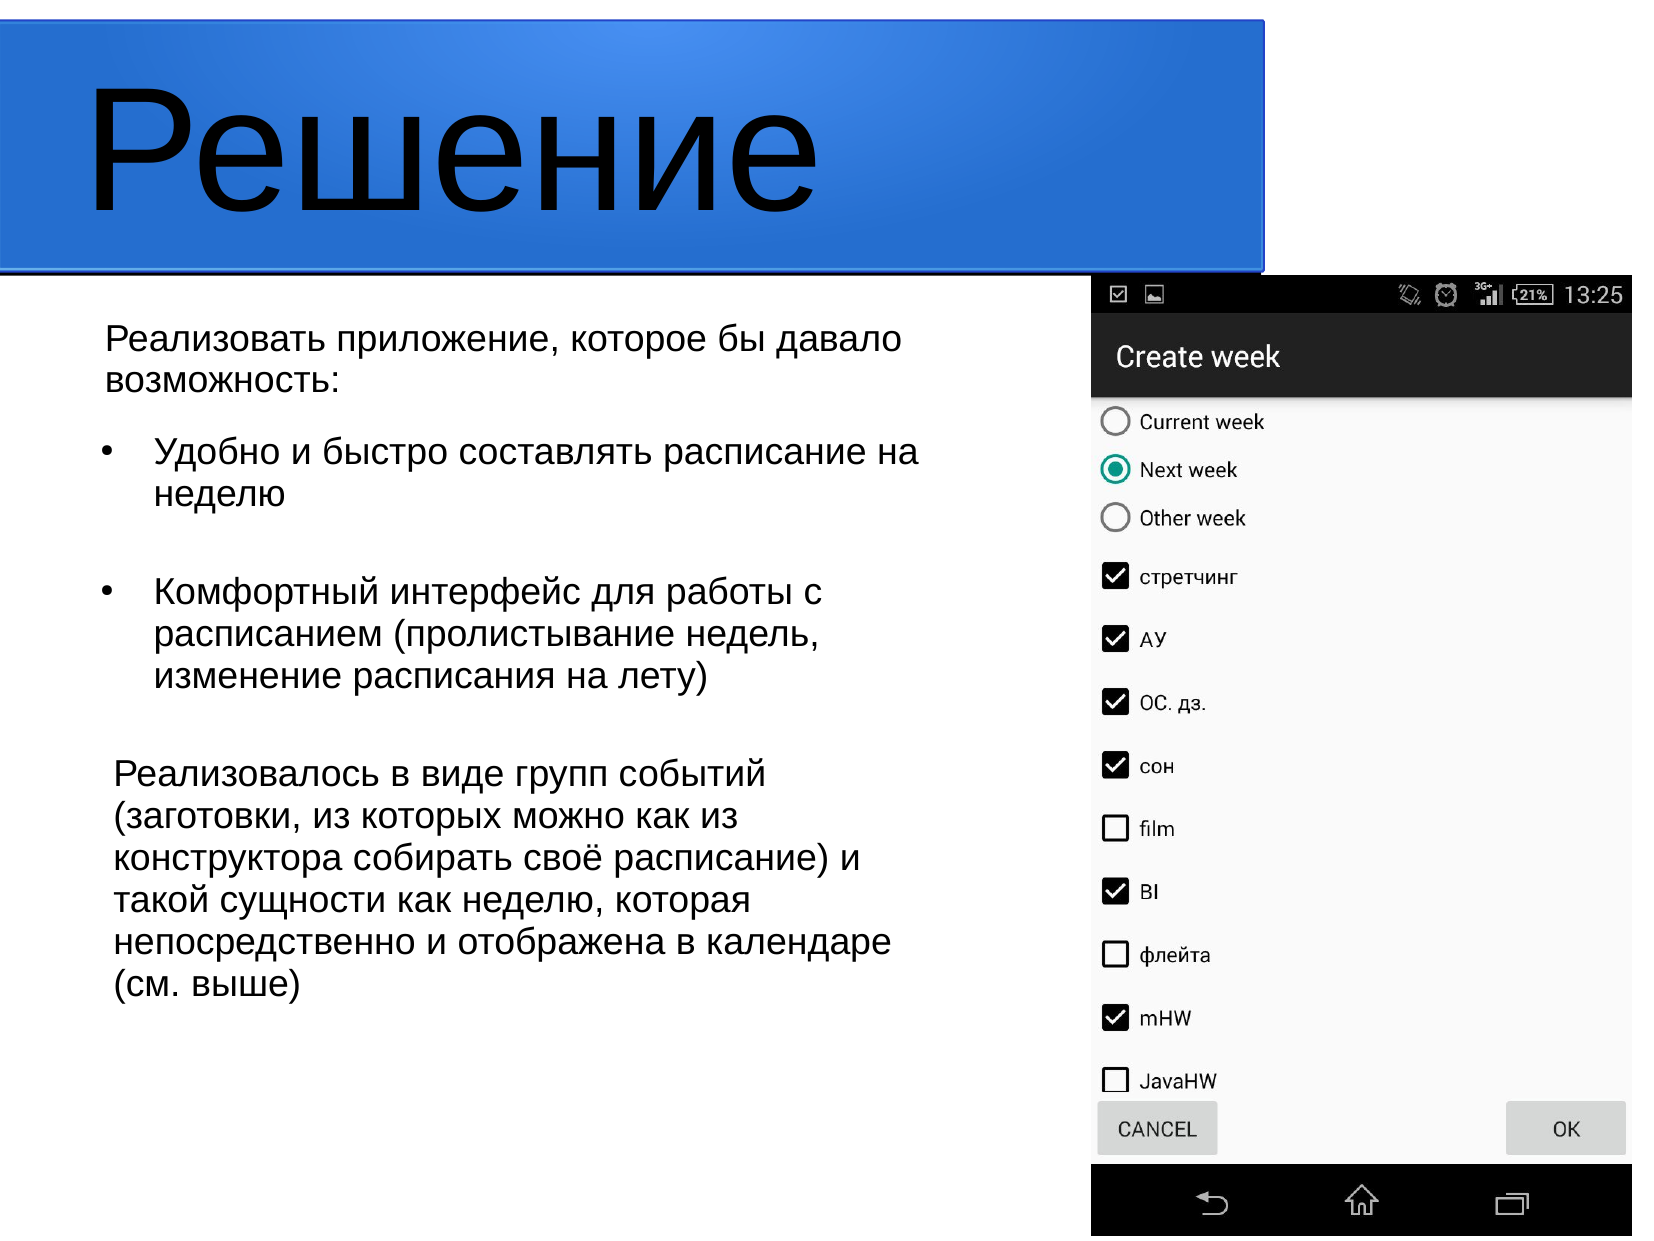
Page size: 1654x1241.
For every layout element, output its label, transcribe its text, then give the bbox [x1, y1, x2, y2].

title Решение [82, 47, 1235, 252]
text_box Реализовать приложение, которое бы давало возможность: [90, 309, 991, 409]
picture [1091, 275, 1632, 1236]
list Удобно и быстро составлять расписание на неделю Комфортный интерфейс для работы с расписанием (пролистывание недель, изменение расписания на лету) [82, 430, 976, 1059]
text_box Реализовалось в виде групп событий (заготовки, из которых можно как из конструктора собирать своё расписание) и такой сущности как неделю, которая непосредственно и отображена в календаре (см. выше) [98, 745, 969, 1216]
